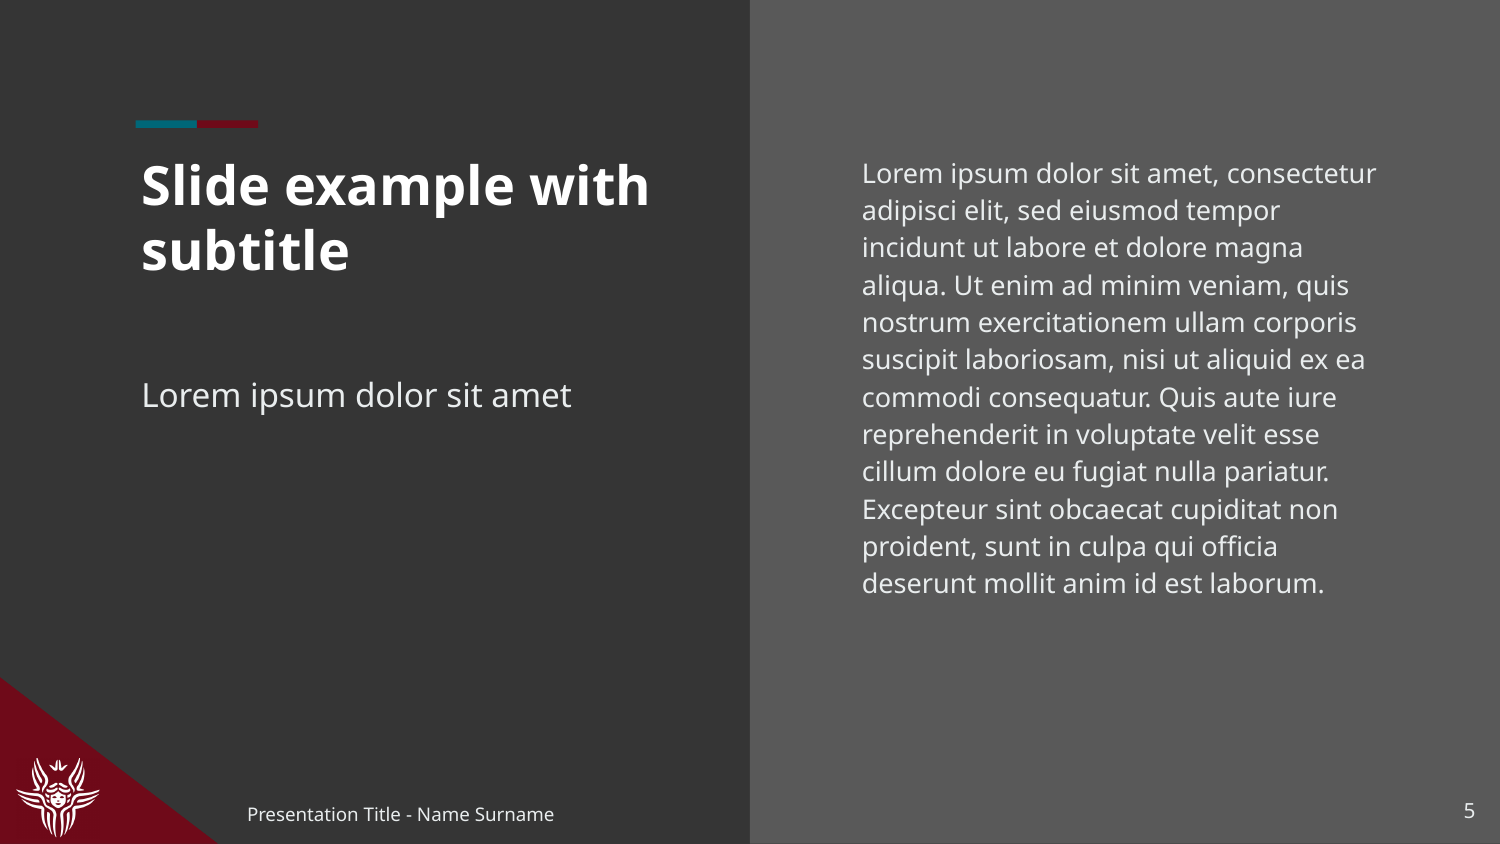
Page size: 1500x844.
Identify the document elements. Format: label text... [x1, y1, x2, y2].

subtitle Presentation Title - Name Surname [232, 783, 1193, 839]
title Slide example with subtitle [126, 136, 668, 359]
list Lorem ipsum dolor sit amet, consectetur adipisci elit, sed eiusmod tempor incidunt ut labore et dolore magna aliqua. Ut enim ad minim veniam, quis nostrum exercitationem ullam corporis suscipit laboriosam, nisi ut aliquid ex ea commodi consequatur. Quis aute iure reprehenderit in voluptate velit esse cillum dolore eu fugiat nulla pariatur. Excepteur sint obcaecat cupiditat non proident, sunt in culpa qui officia deserunt mollit anim id est laborum. [846, 136, 1401, 633]
subtitle Lorem ipsum dolor sit amet [126, 359, 668, 755]
picture [16, 758, 100, 839]
slide_number <number> [1400, 779, 1491, 844]
